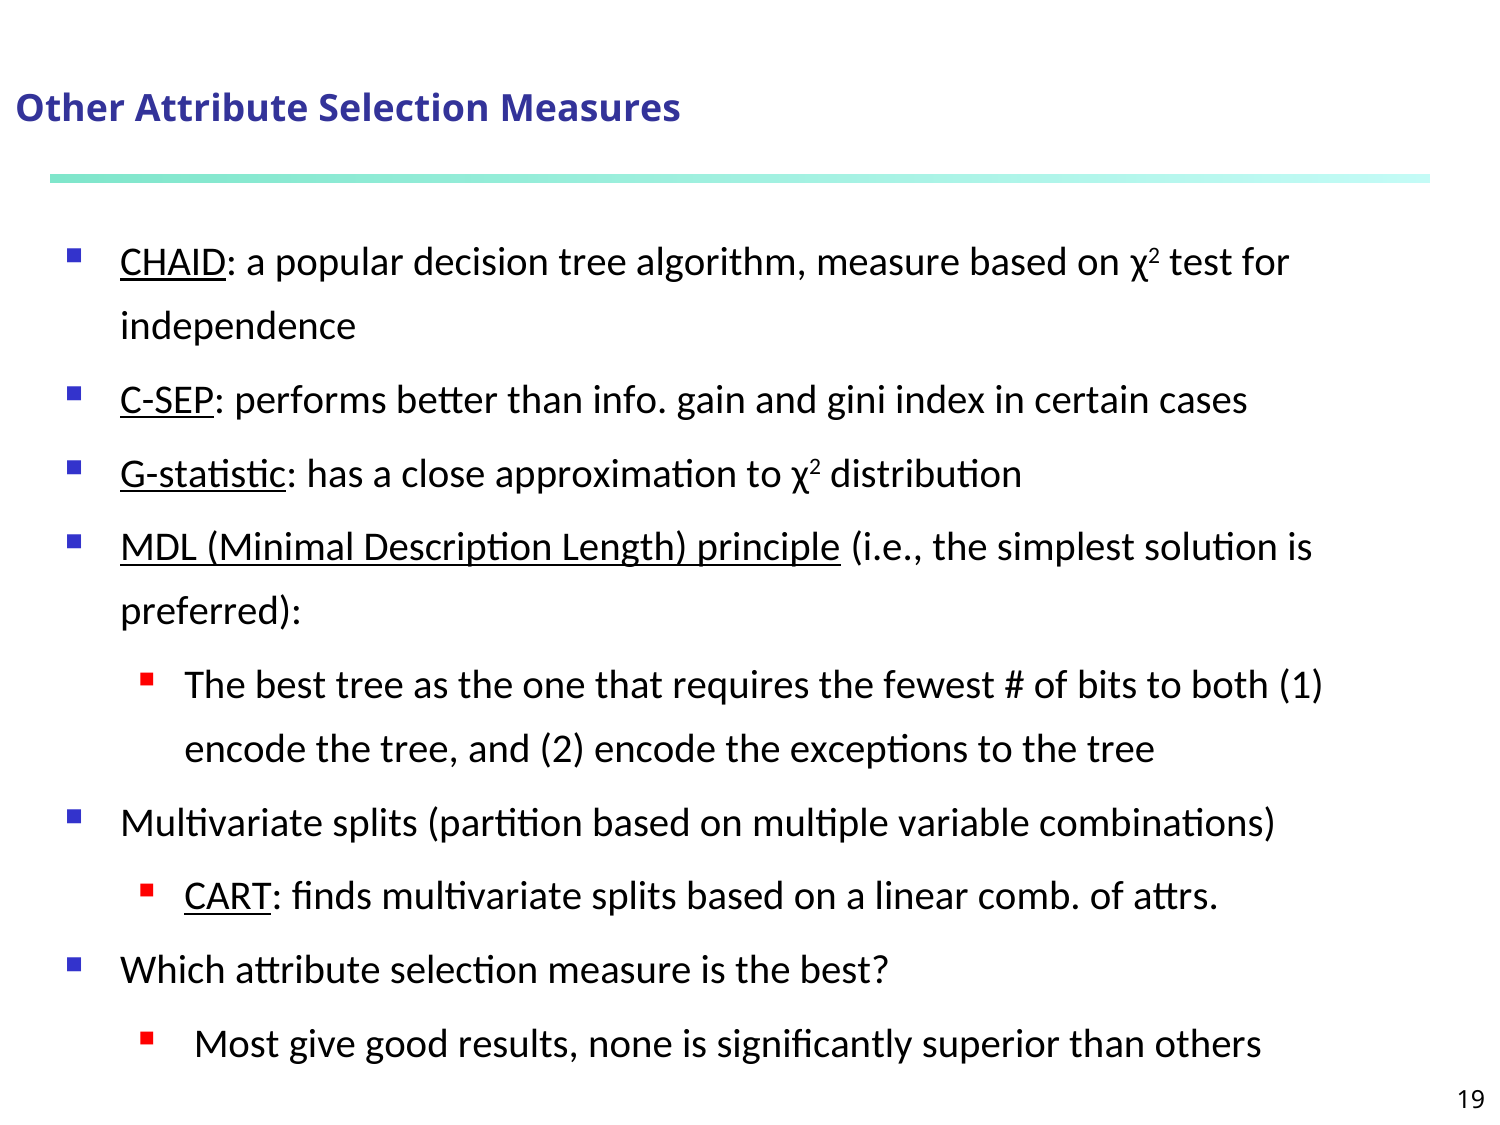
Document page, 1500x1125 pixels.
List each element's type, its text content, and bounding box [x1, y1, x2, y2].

text_box <number> [1187, 1062, 1500, 1125]
list CHAID: a popular decision tree algorithm, measure based on χ2 test for independence C-SEP: performs better than info. gain and gini index in certain cases G-statistic: has a close approximation to χ2 distribution MDL (Minimal Description Length) principle (i.e., the simplest solution is preferred): The best tree as the one that requires the fewest # of bits to both (1) encode the tree, and (2) encode the exceptions to the tree Multivariate splits (partition based on multiple variable combinations) CART: finds multivariate splits based on a linear comb. of attrs. Which attribute selection measure is the best? Most give good results, none is significantly superior than others [49, 212, 1438, 1075]
title Other Attribute Selection Measures [0, 49, 1500, 163]
